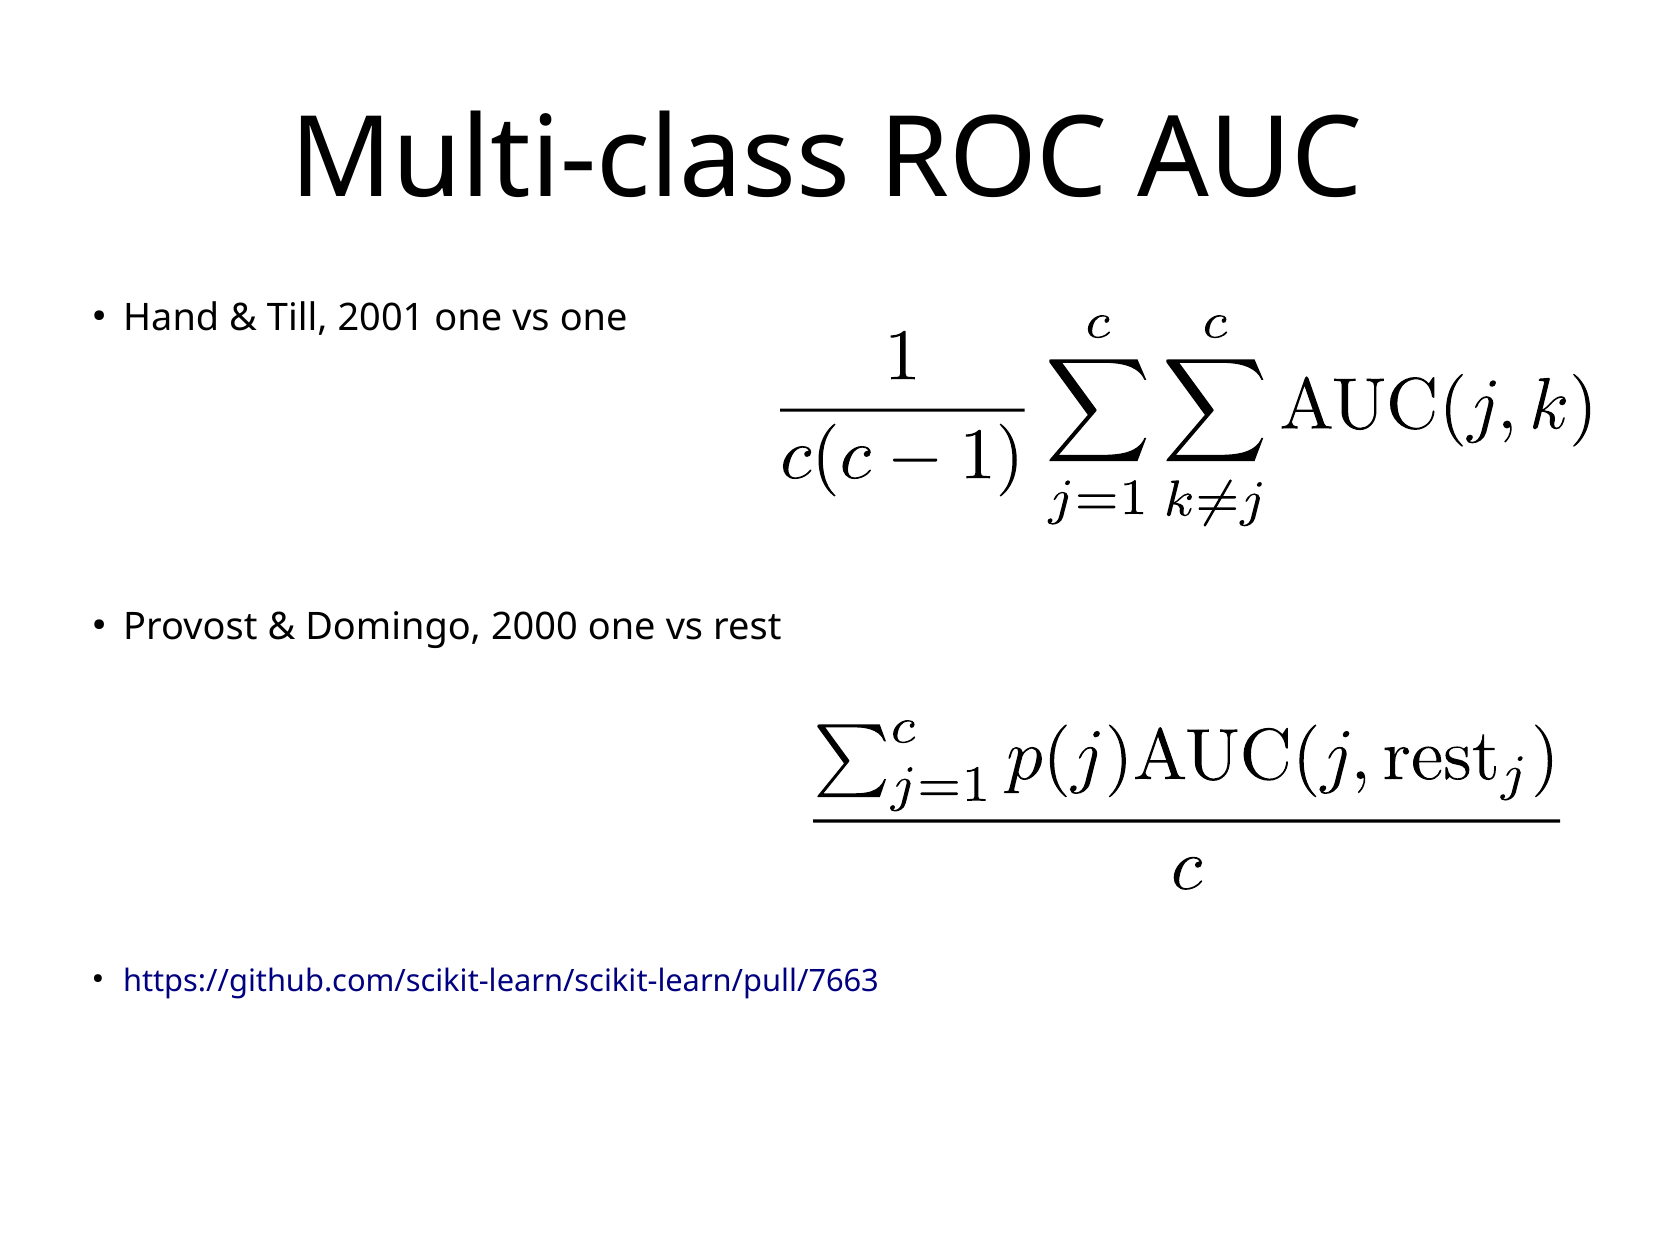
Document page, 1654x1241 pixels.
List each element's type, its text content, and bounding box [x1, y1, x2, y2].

text_box [780, 315, 1598, 527]
title Multi-class ROC AUC [82, 49, 1571, 257]
list Hand & Till, 2001 one vs one Provost & Domingo, 2000 one vs rest https://github.com/scikit-learn/scikit-learn/pull/7663 [82, 290, 1571, 1010]
text_box [813, 720, 1561, 890]
